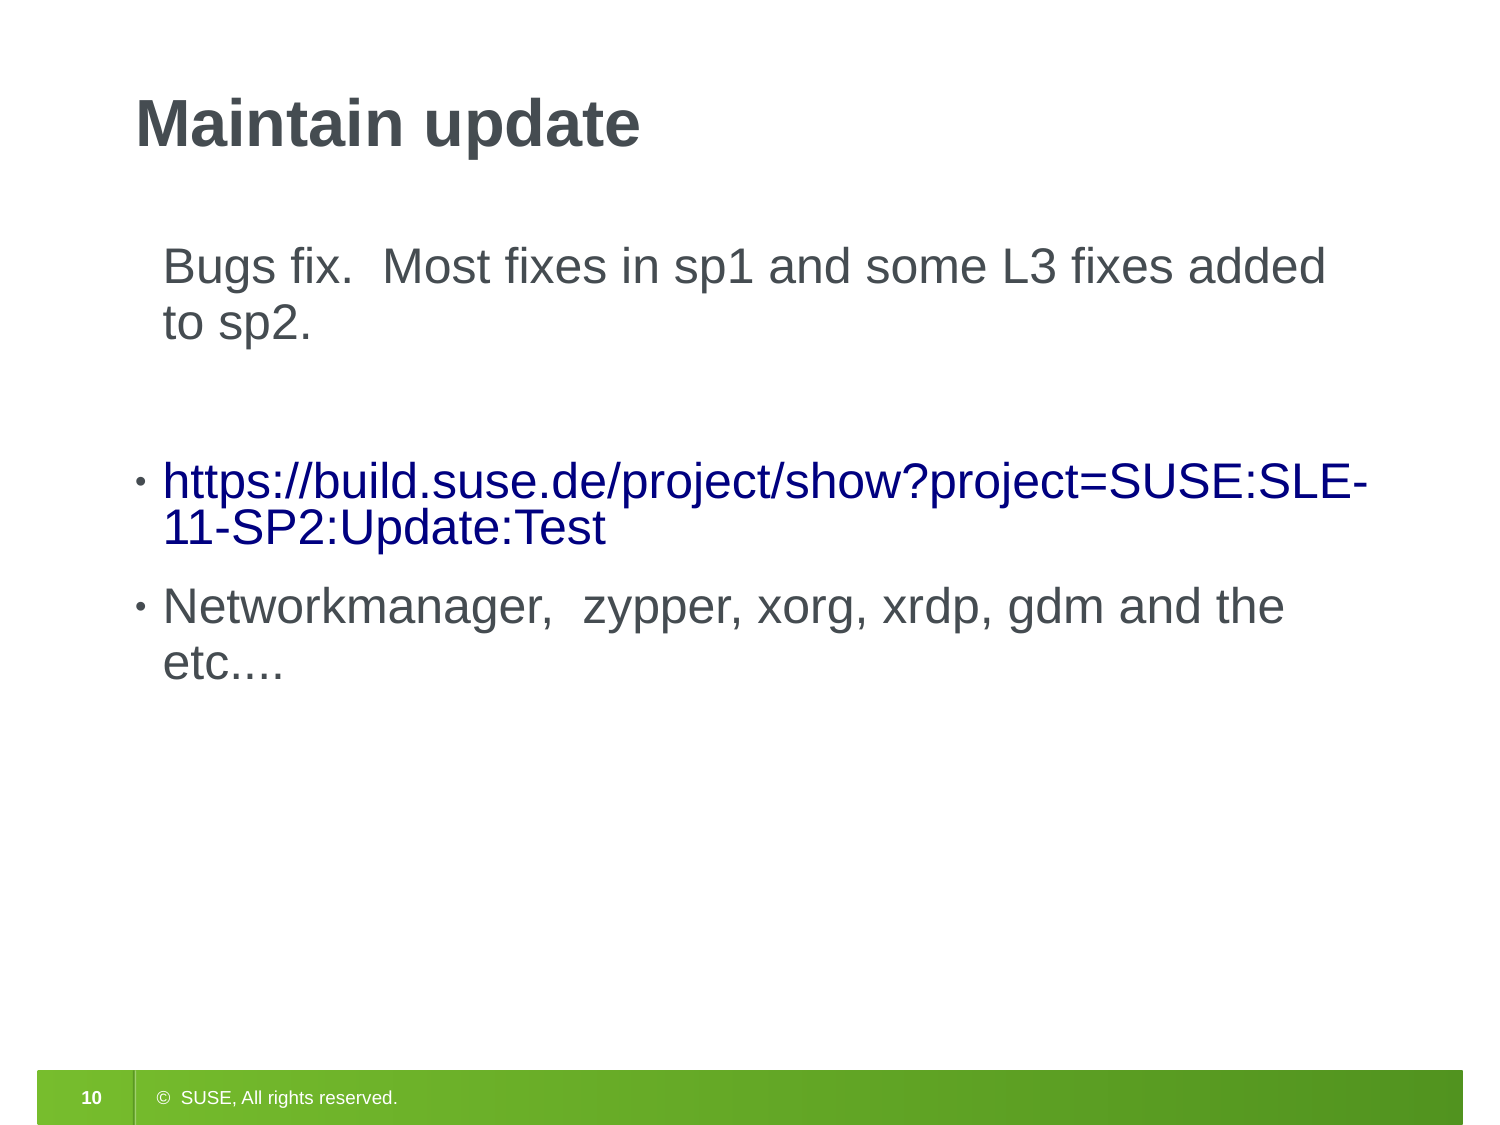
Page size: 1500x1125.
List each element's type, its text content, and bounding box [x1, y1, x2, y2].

title Maintain update [135, 41, 1372, 204]
list Bugs fix. Most fixes in sp1 and some L3 fixes added to sp2. https://build.suse.de/project/show?project=SUSE:SLE-11-SP2:Update:Test Networkmanager, zypper, xorg, xrdp, gdm and the etc.... [135, 238, 1372, 982]
